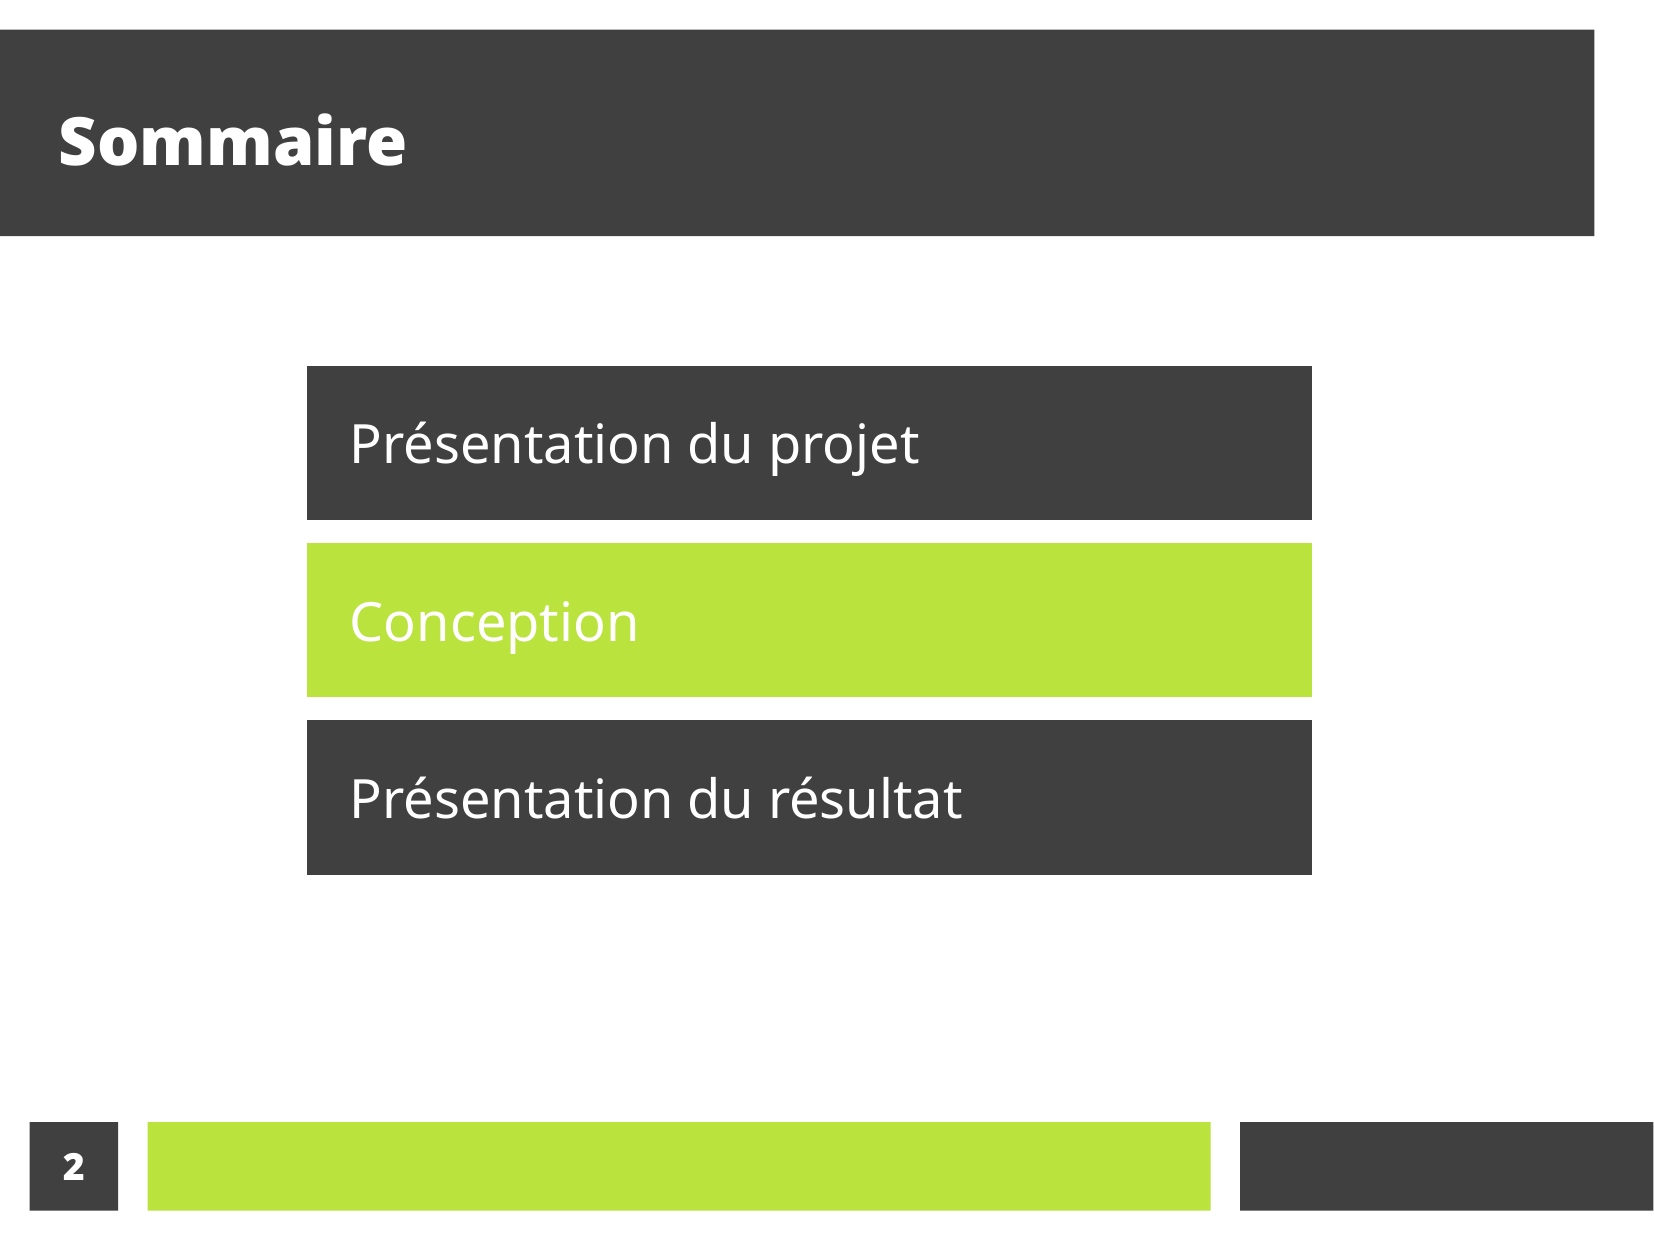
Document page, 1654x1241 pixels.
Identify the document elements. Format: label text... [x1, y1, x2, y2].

text_box Présentation du résultat [307, 720, 1312, 875]
title Sommaire [59, 94, 1595, 243]
text_box Conception [307, 543, 1312, 697]
text_box Présentation du projet [307, 366, 1312, 520]
